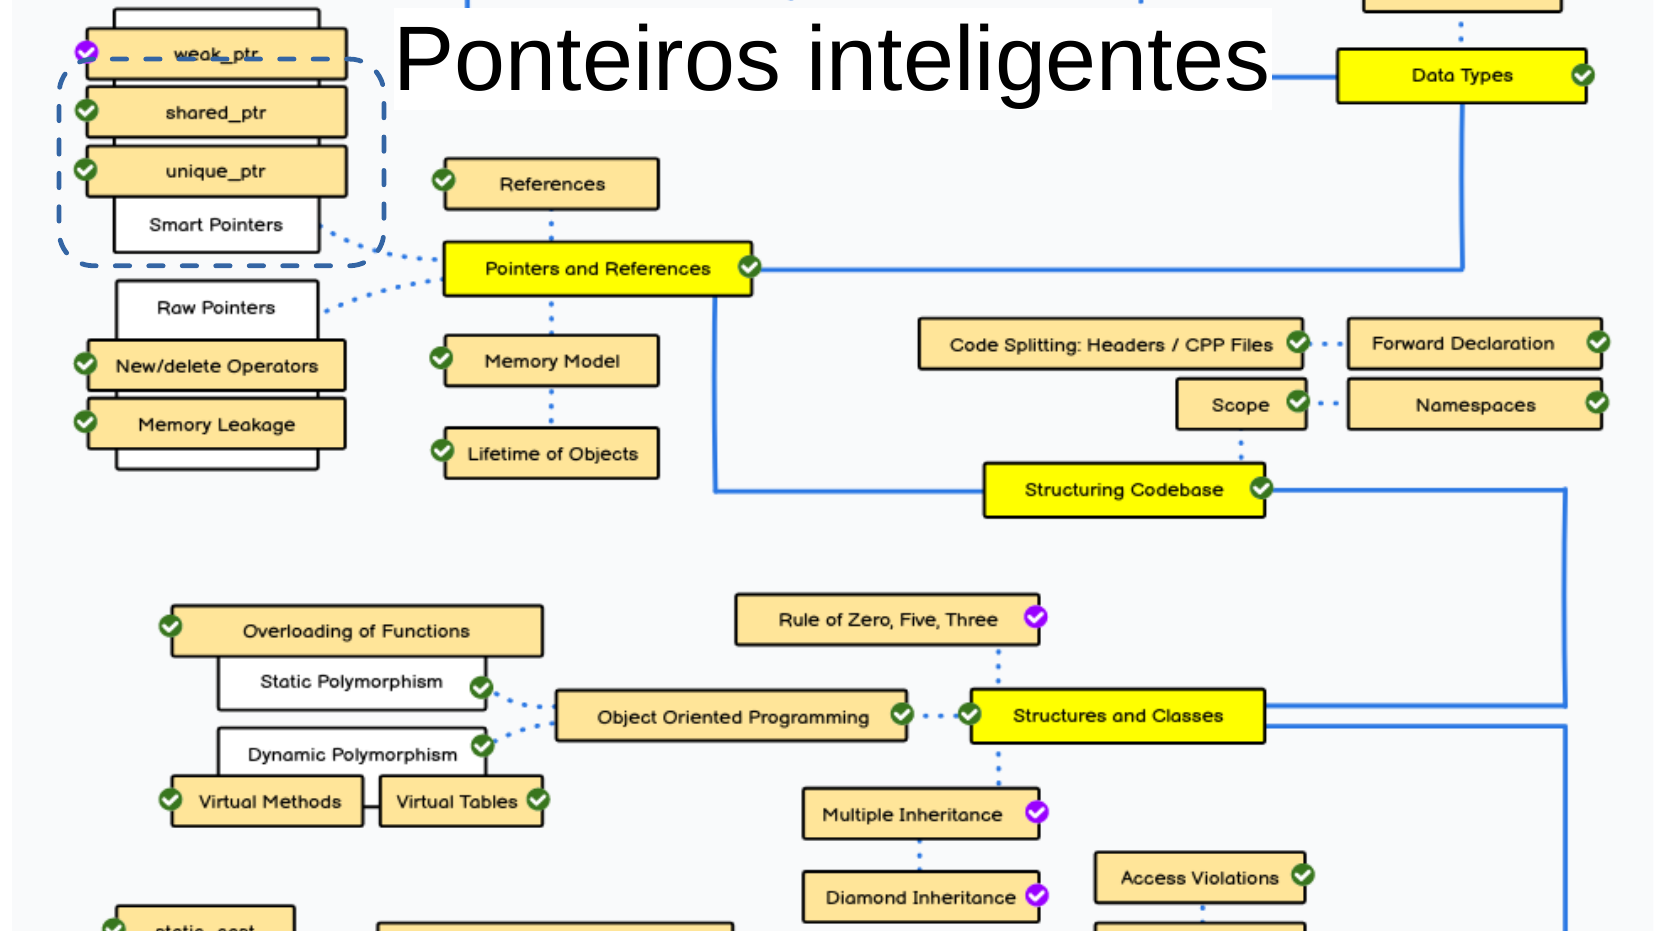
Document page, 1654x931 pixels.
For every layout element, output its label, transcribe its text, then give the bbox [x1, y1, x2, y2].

picture [12, 0, 1654, 931]
title Ponteiros inteligentes [88, 0, 1577, 119]
